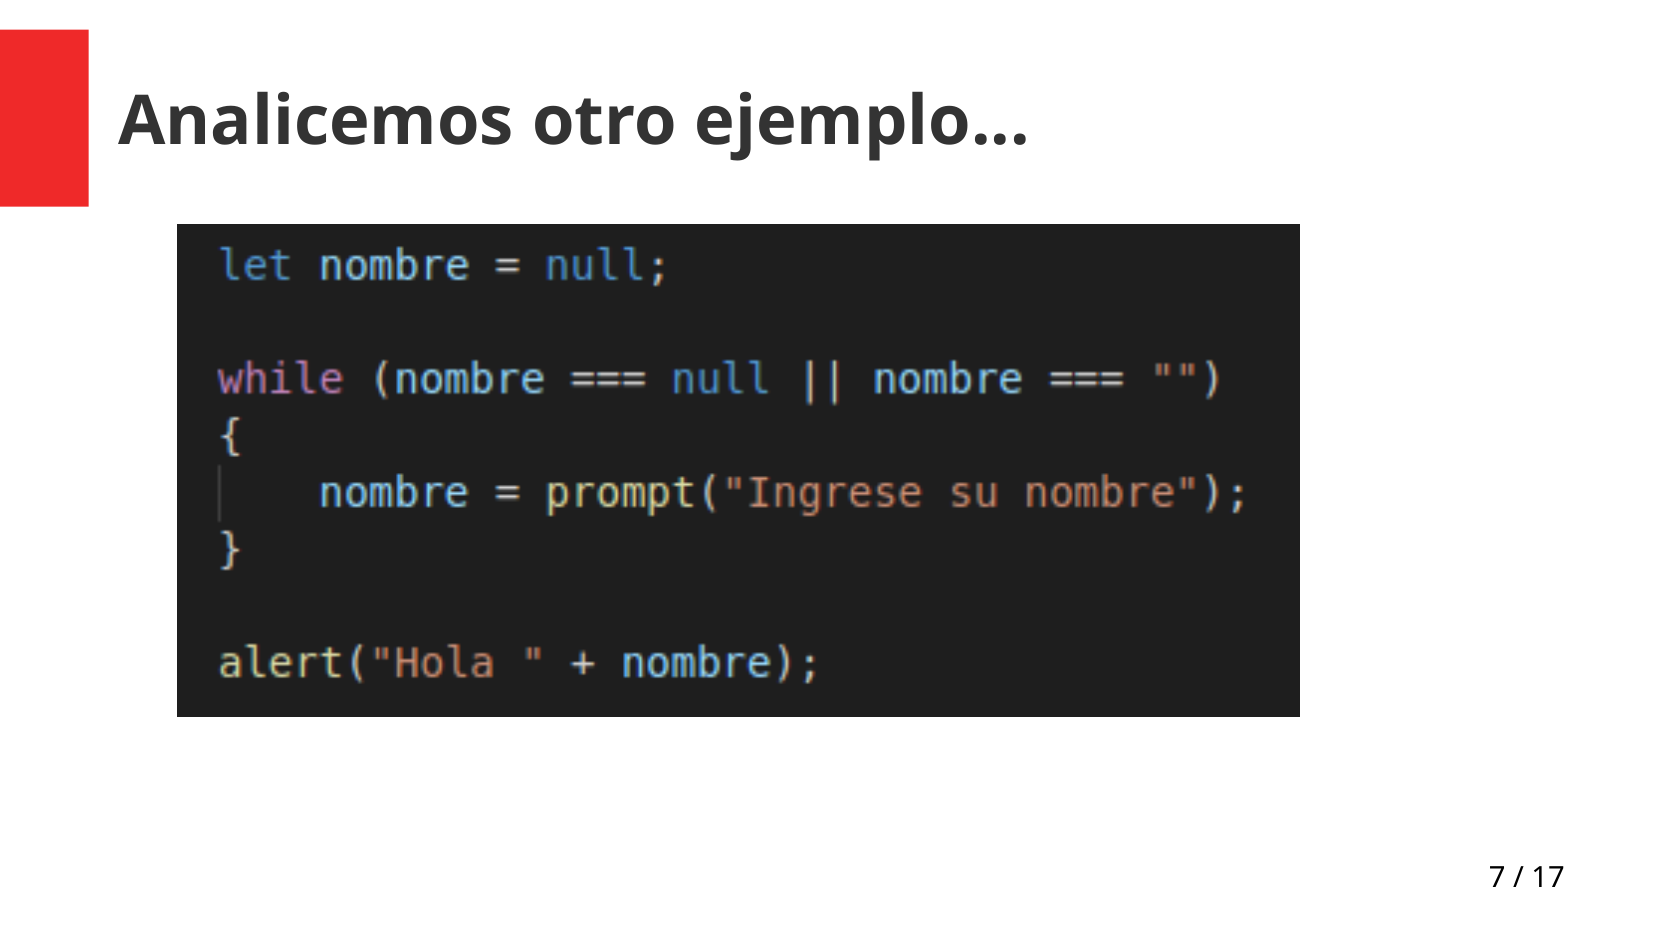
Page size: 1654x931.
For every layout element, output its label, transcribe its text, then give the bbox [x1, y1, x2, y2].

picture [177, 224, 1300, 717]
title Analicemos otro ejemplo... [118, 29, 1595, 207]
